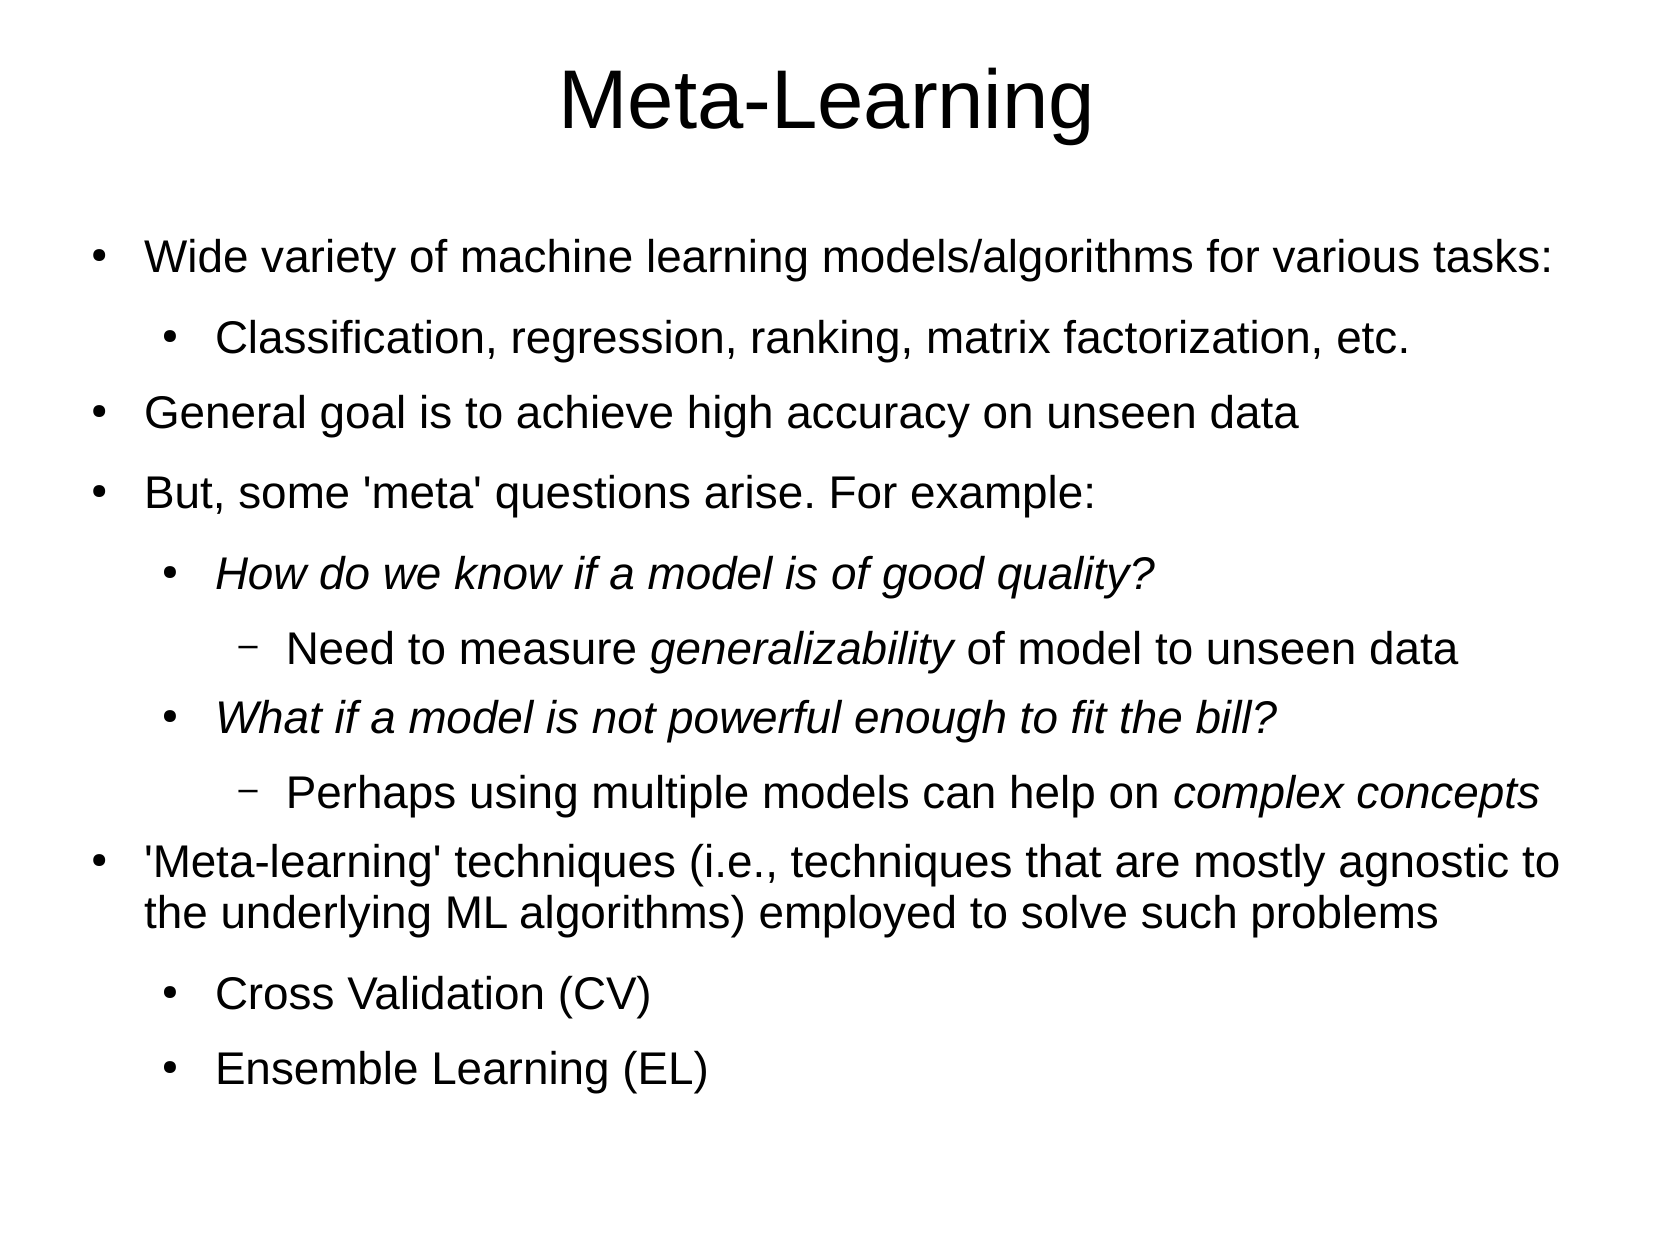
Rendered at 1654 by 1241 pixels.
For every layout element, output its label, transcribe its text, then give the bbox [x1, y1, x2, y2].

list Wide variety of machine learning models/algorithms for various tasks: Classification, regression, ranking, matrix factorization, etc. General goal is to achieve high accuracy on unseen data But, some 'meta' questions arise. For example: How do we know if a model is of good quality? Need to measure generalizability of model to unseen data What if a model is not powerful enough to fit the bill? Perhaps using multiple models can help on complex concepts 'Meta-learning' techniques (i.e., techniques that are mostly agnostic to the underlying ML algorithms) employed to solve such problems Cross Validation (CV) Ensemble Learning (EL) [73, 230, 1601, 1115]
title Meta-Learning [82, 49, 1572, 151]
